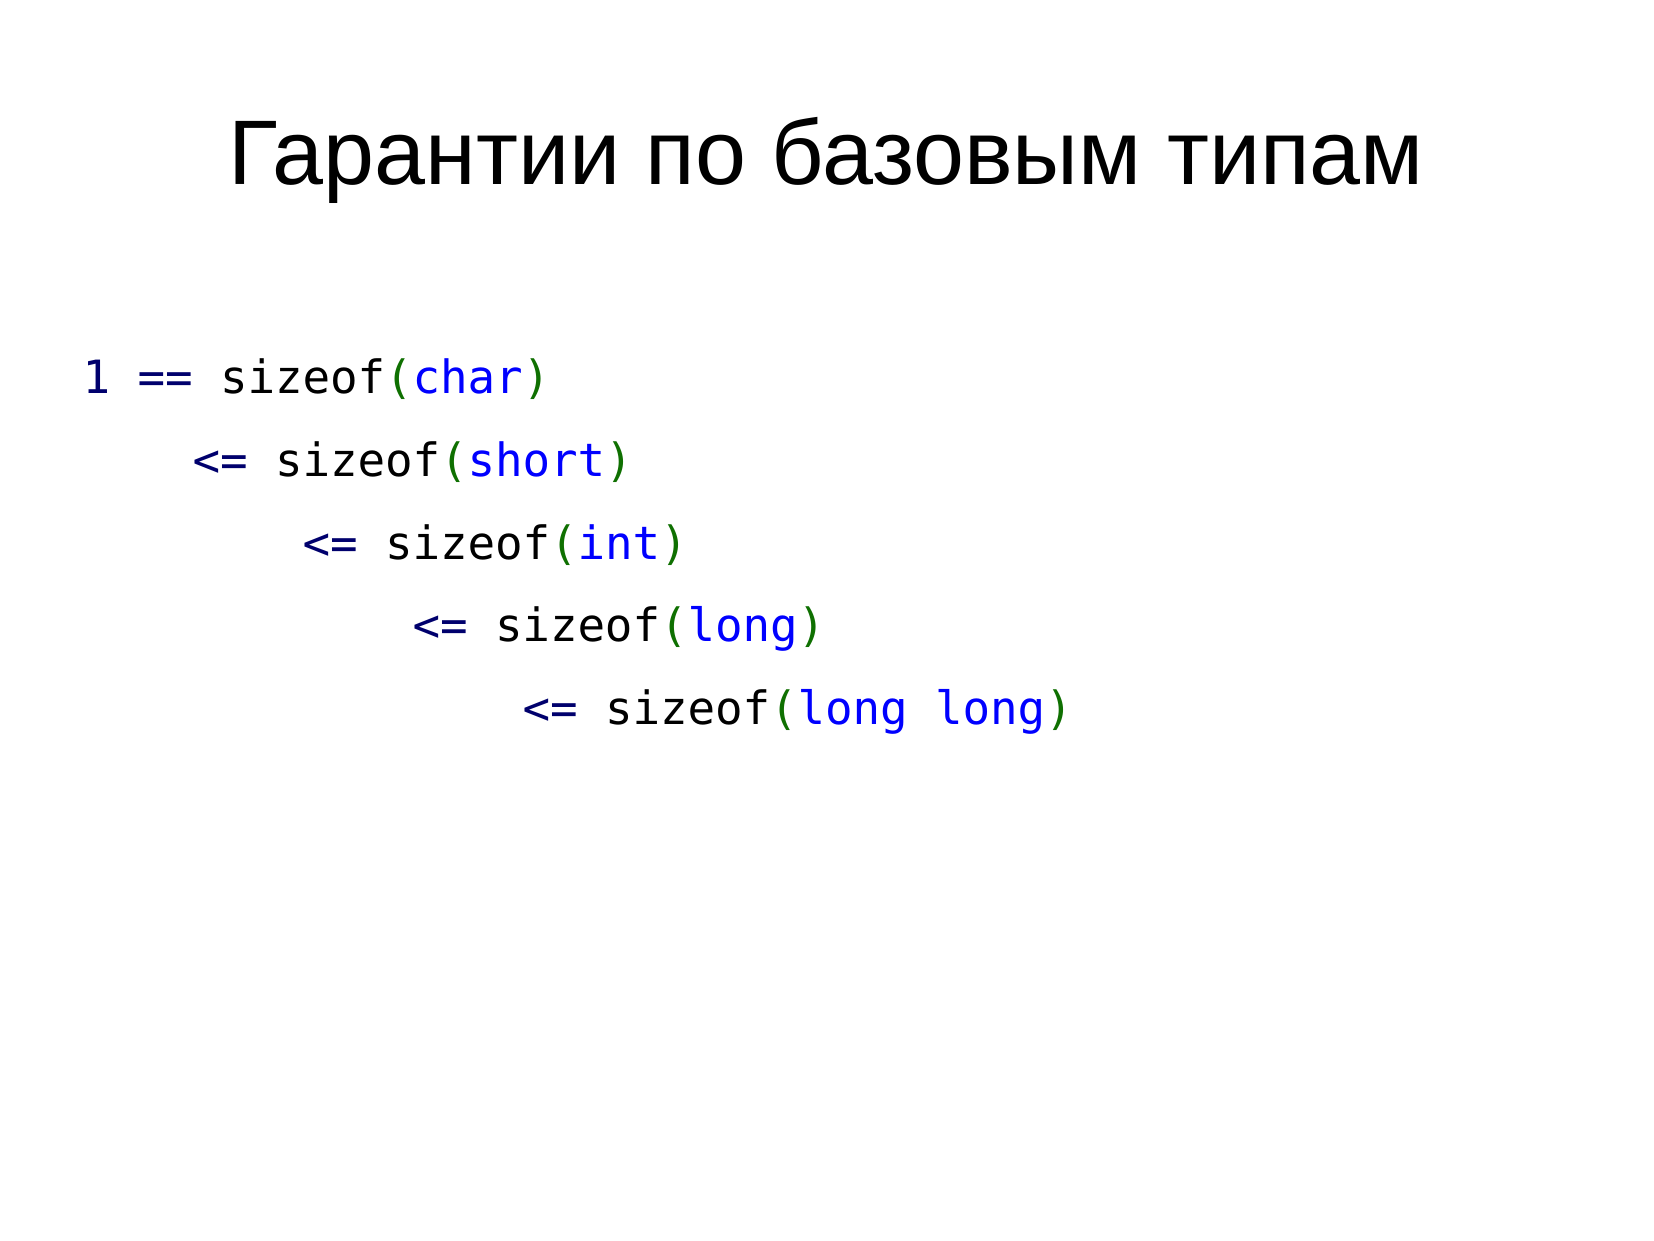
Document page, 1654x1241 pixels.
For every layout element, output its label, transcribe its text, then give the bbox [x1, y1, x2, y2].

title Гарантии по базовым типам [82, 49, 1571, 257]
list 1 == sizeof(char) <= sizeof(short) <= sizeof(int) <= sizeof(long) <= sizeof(long long) [82, 290, 1571, 1010]
